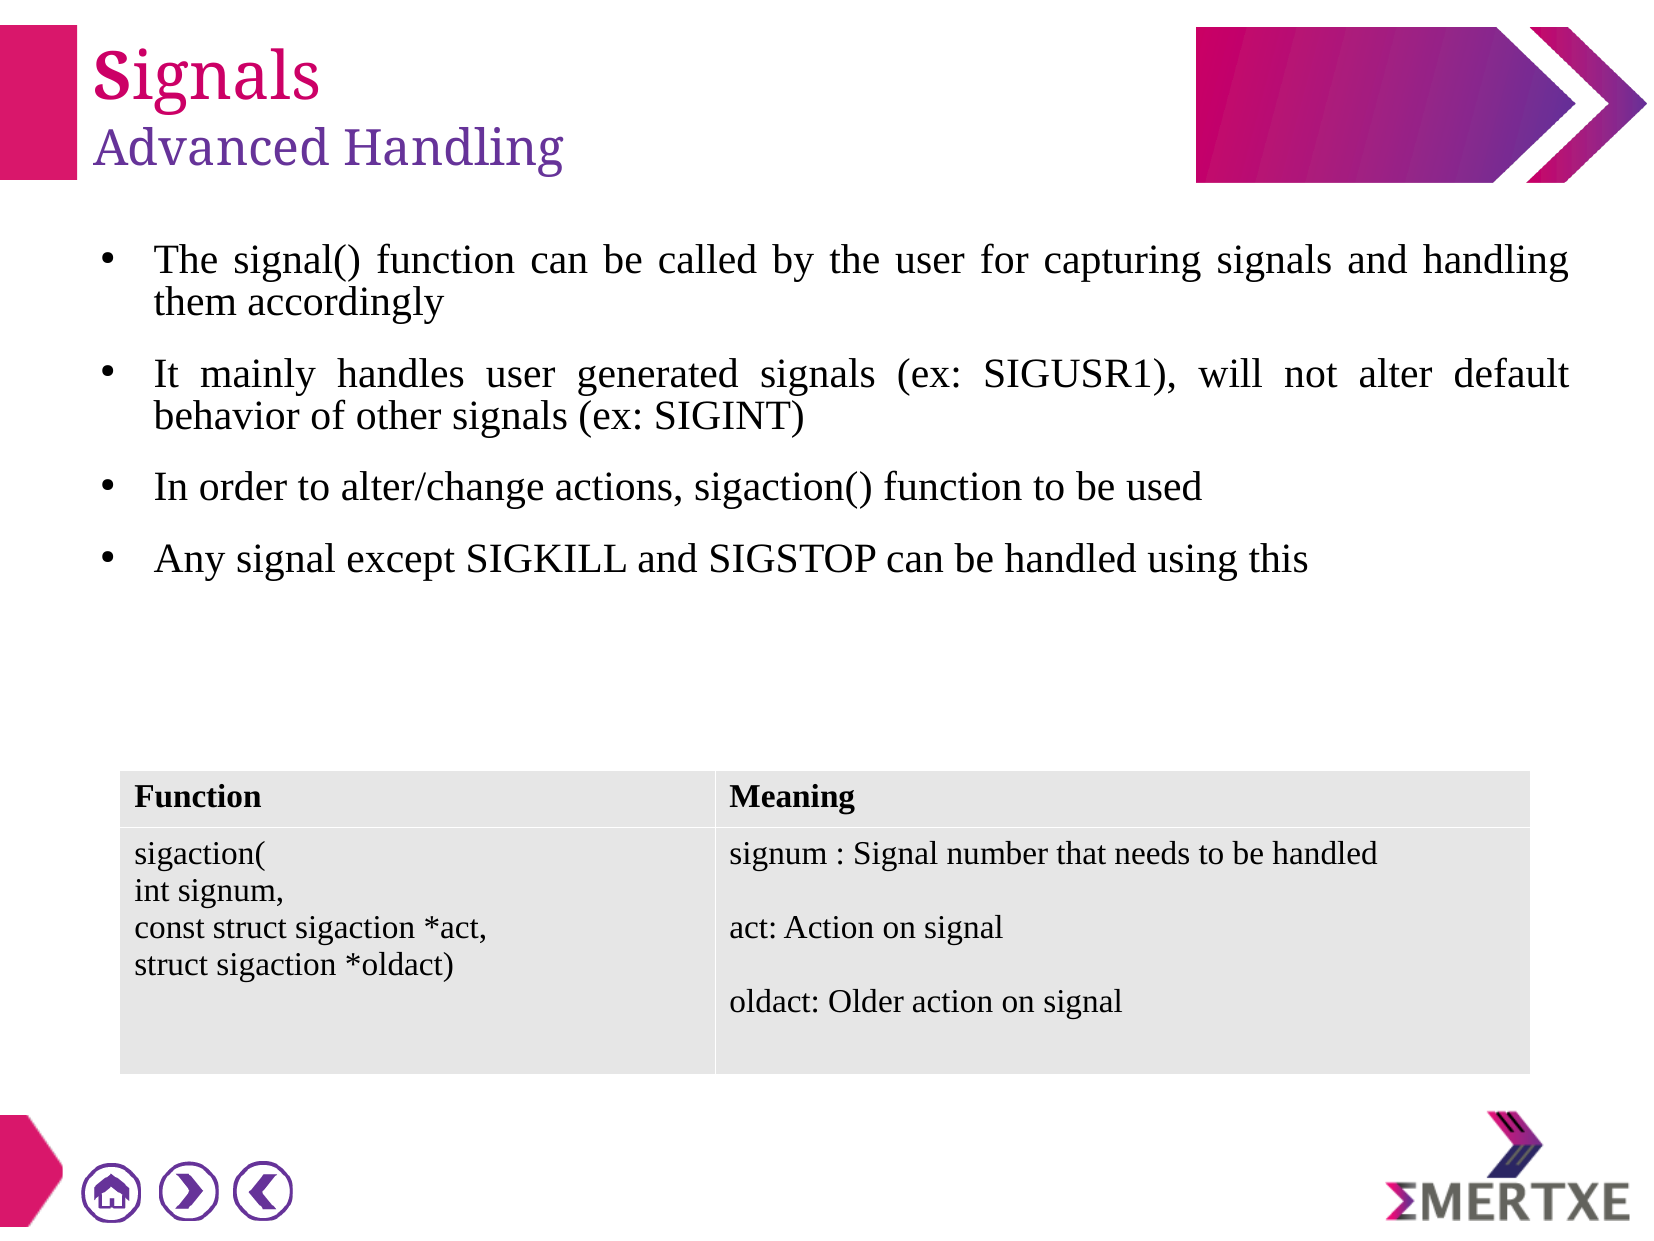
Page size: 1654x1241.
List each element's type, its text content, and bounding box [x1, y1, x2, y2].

table_header Meaning [716, 771, 1530, 827]
picture [1571, 27, 1647, 183]
title Signals Advanced Handling [93, 2, 1571, 210]
picture [233, 1161, 293, 1221]
picture [81, 1163, 141, 1223]
table_header Function [120, 771, 715, 827]
table_cell signum : Signal number that needs to be handled act: Action on signal oldact: Older action on signal [716, 828, 1530, 1074]
picture [1385, 1107, 1631, 1221]
list The signal() function can be called by the user for capturing signals and handling them accordingly It mainly handles user generated signals (ex: SIGUSR1), will not alter default behavior of other signals (ex: SIGINT) In order to alter/change actions, sigaction() function to be used Any signal except SIGKILL and SIGSTOP can be handled using this [82, 240, 1571, 1094]
table_cell sigaction( int signum, const struct sigaction *act, struct sigaction *oldact) [120, 828, 715, 1074]
picture [159, 1161, 219, 1221]
